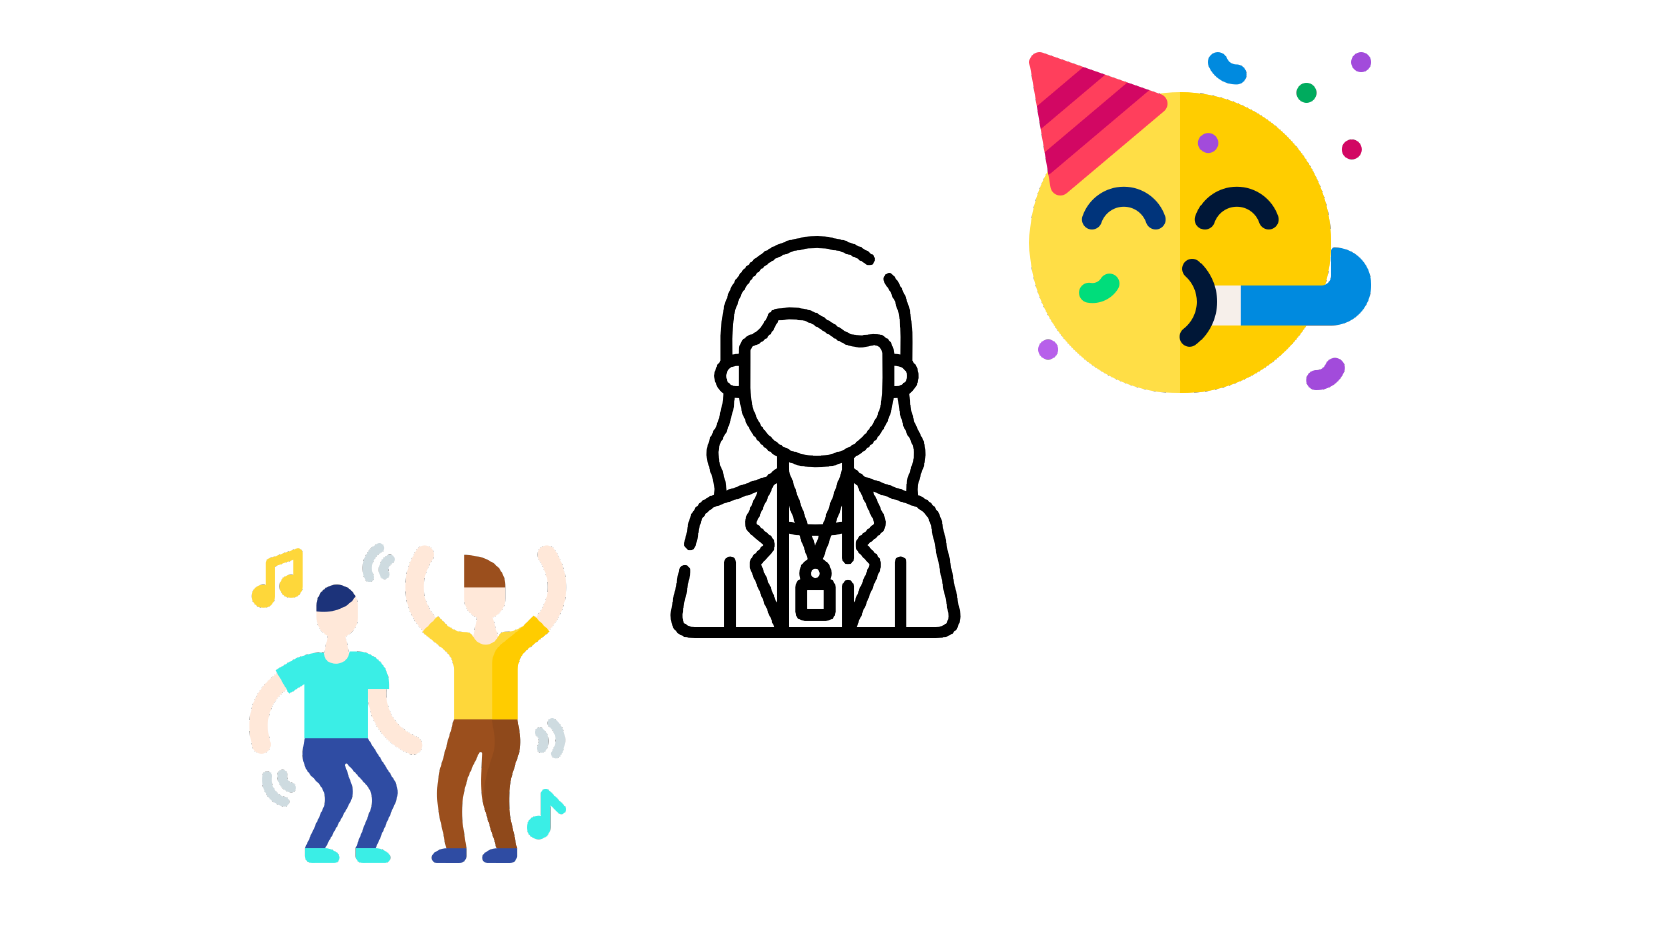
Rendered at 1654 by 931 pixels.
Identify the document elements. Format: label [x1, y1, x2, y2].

picture [614, 236, 1016, 638]
picture [248, 543, 567, 863]
picture [1029, 52, 1371, 393]
